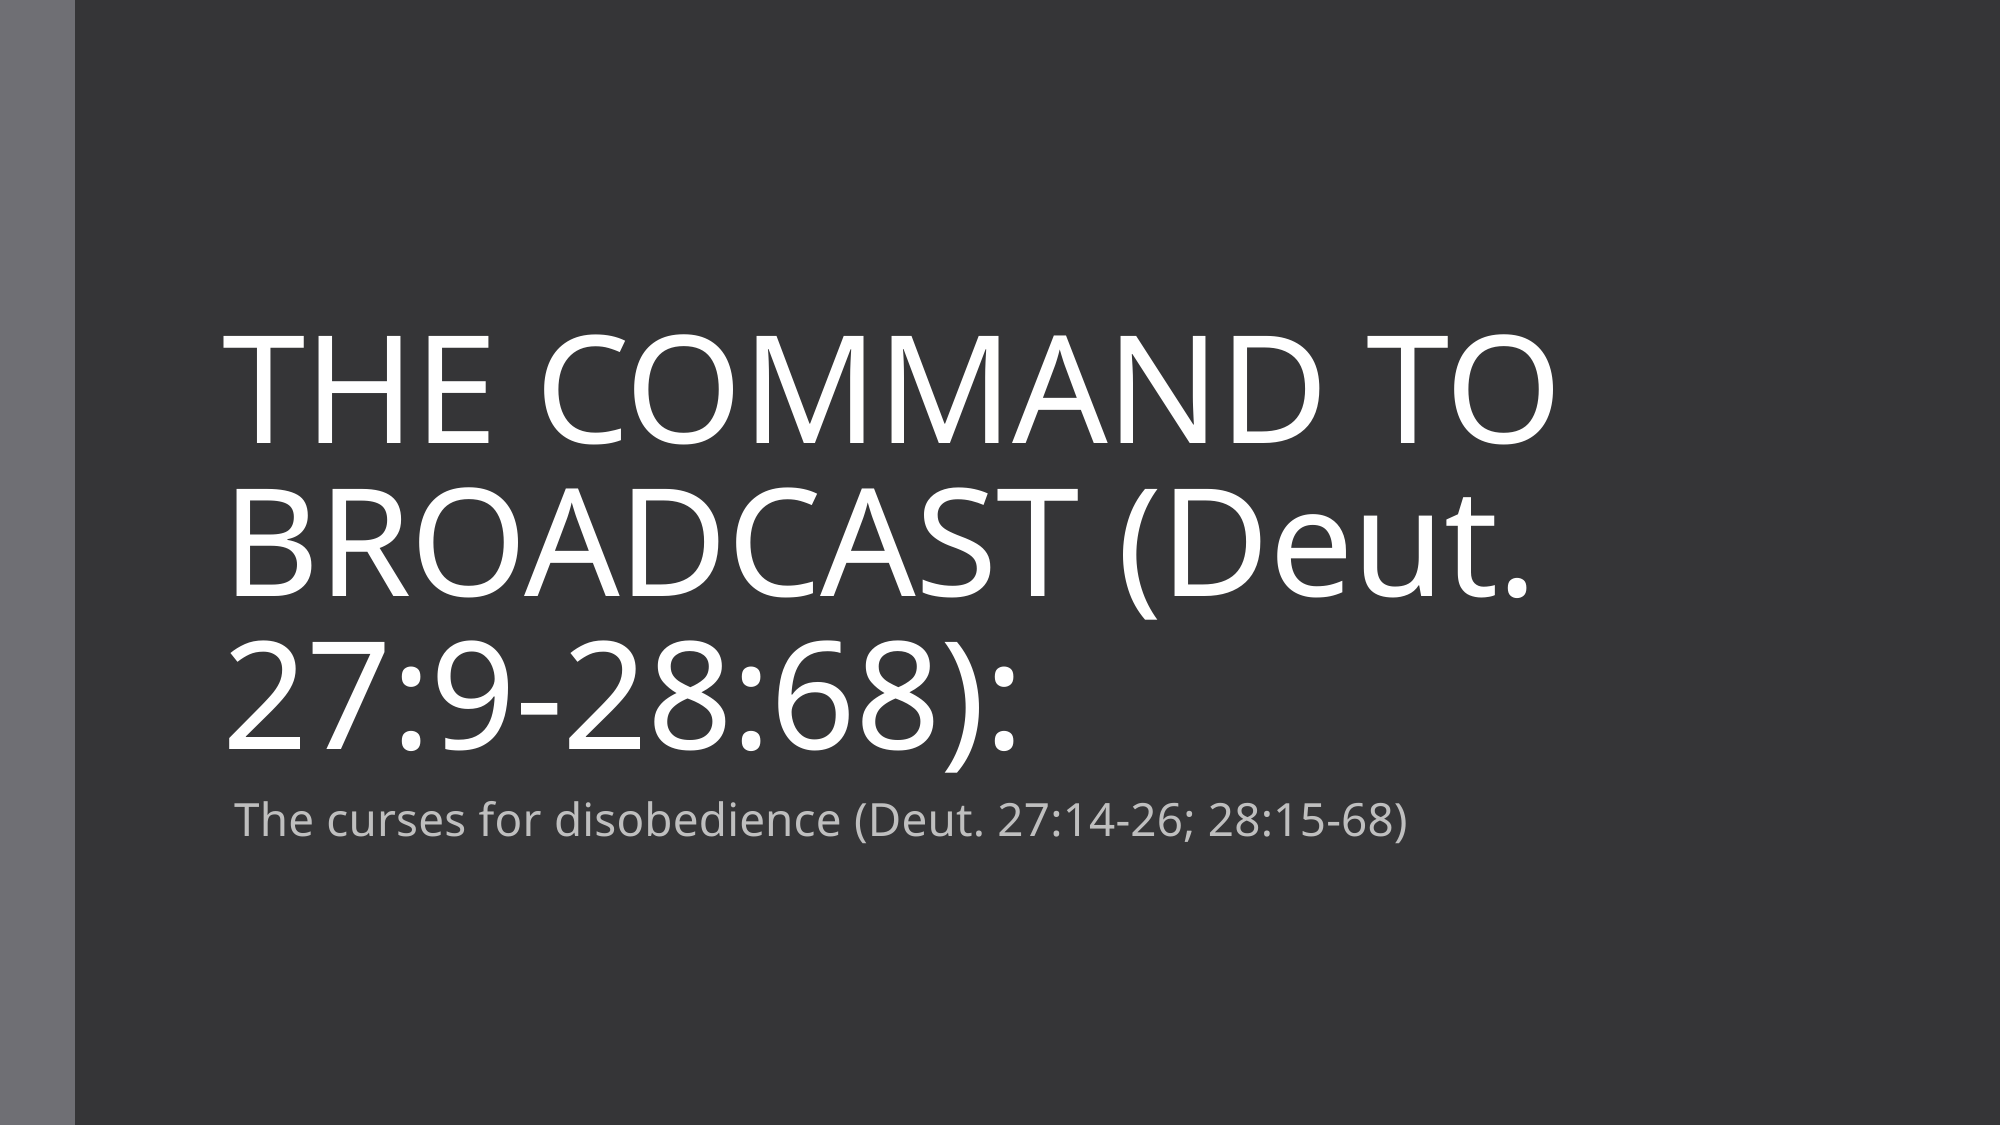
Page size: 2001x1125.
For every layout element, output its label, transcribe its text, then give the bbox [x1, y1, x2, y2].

title THE COMMAND TO BROADCAST (Deut. 27:9-28:68): [206, 124, 1752, 787]
subtitle The curses for disobedience (Deut. 27:14-26; 28:15-68) [206, 787, 1752, 1066]
